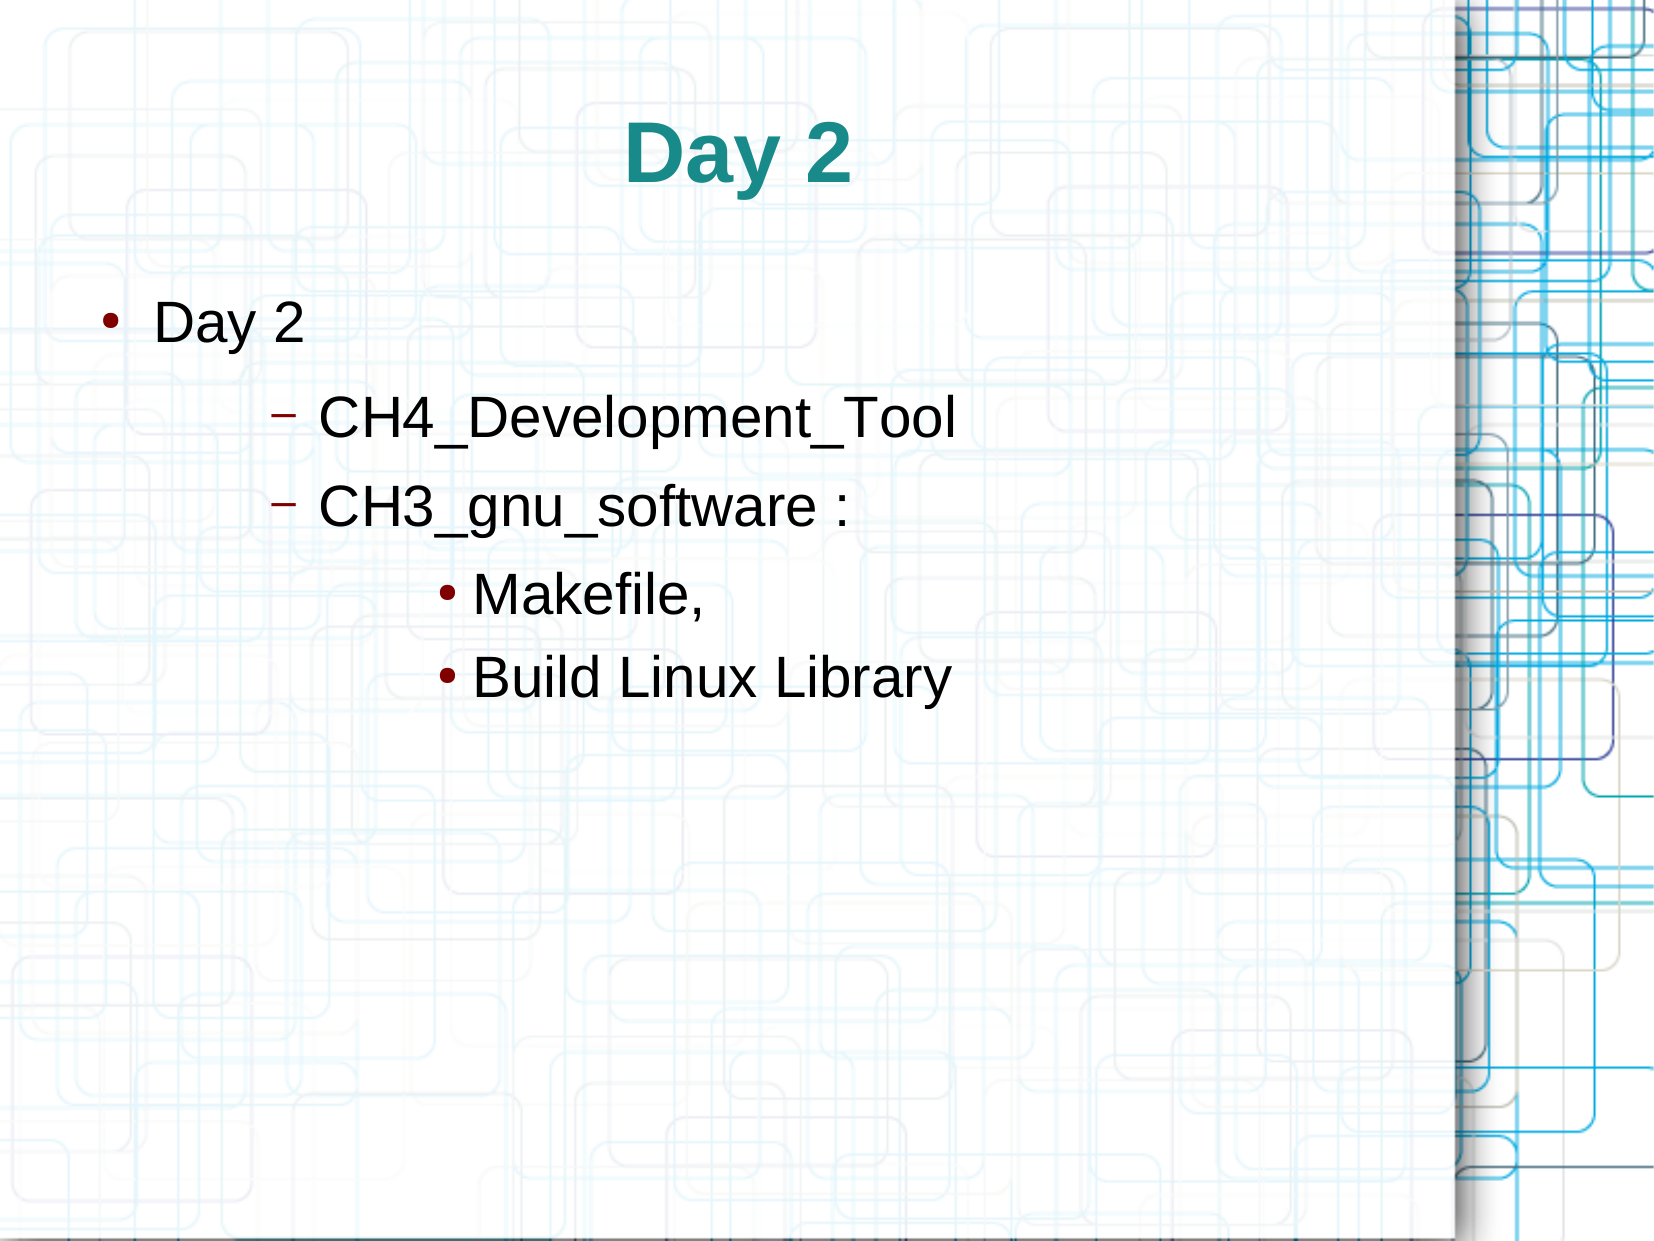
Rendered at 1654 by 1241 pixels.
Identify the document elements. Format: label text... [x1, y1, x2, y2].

picture [0, 0, 1654, 1241]
list Day 2 CH4_Development_Tool CH3_gnu_software : Makefile, Build Linux Library [82, 290, 1418, 1010]
title Day 2 [59, 49, 1418, 257]
